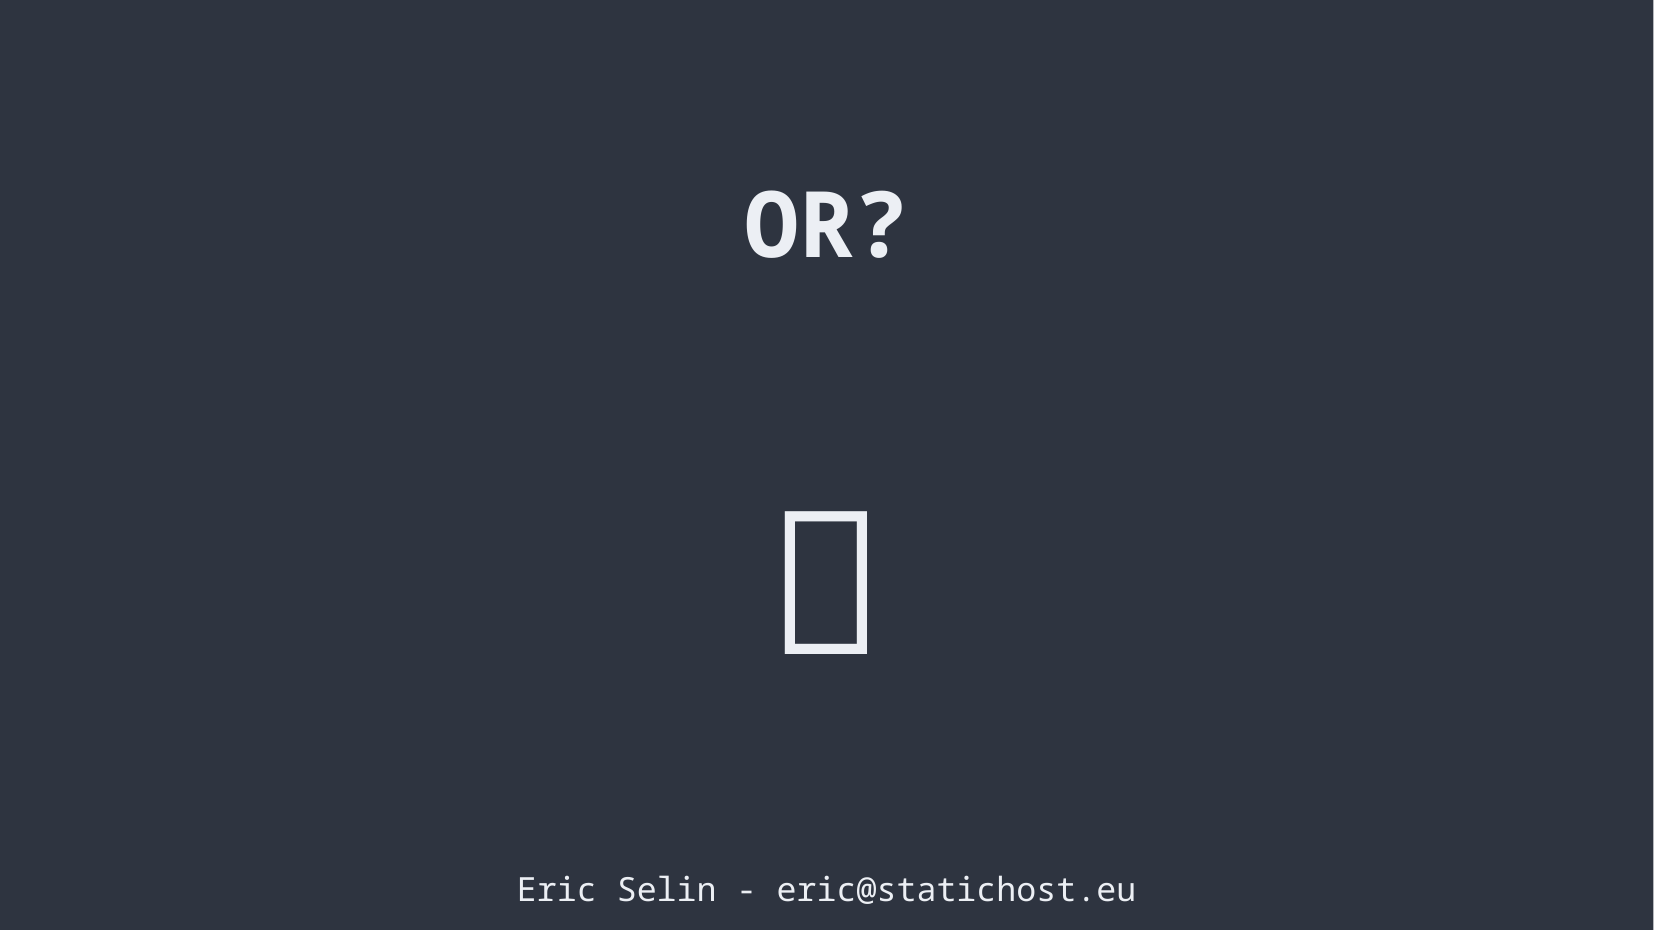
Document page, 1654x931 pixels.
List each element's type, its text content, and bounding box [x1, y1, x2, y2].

title OR? [82, 144, 1571, 300]
title 🤔 [82, 451, 1571, 703]
title Eric Selin - eric@statichost.eu [82, 850, 1571, 926]
